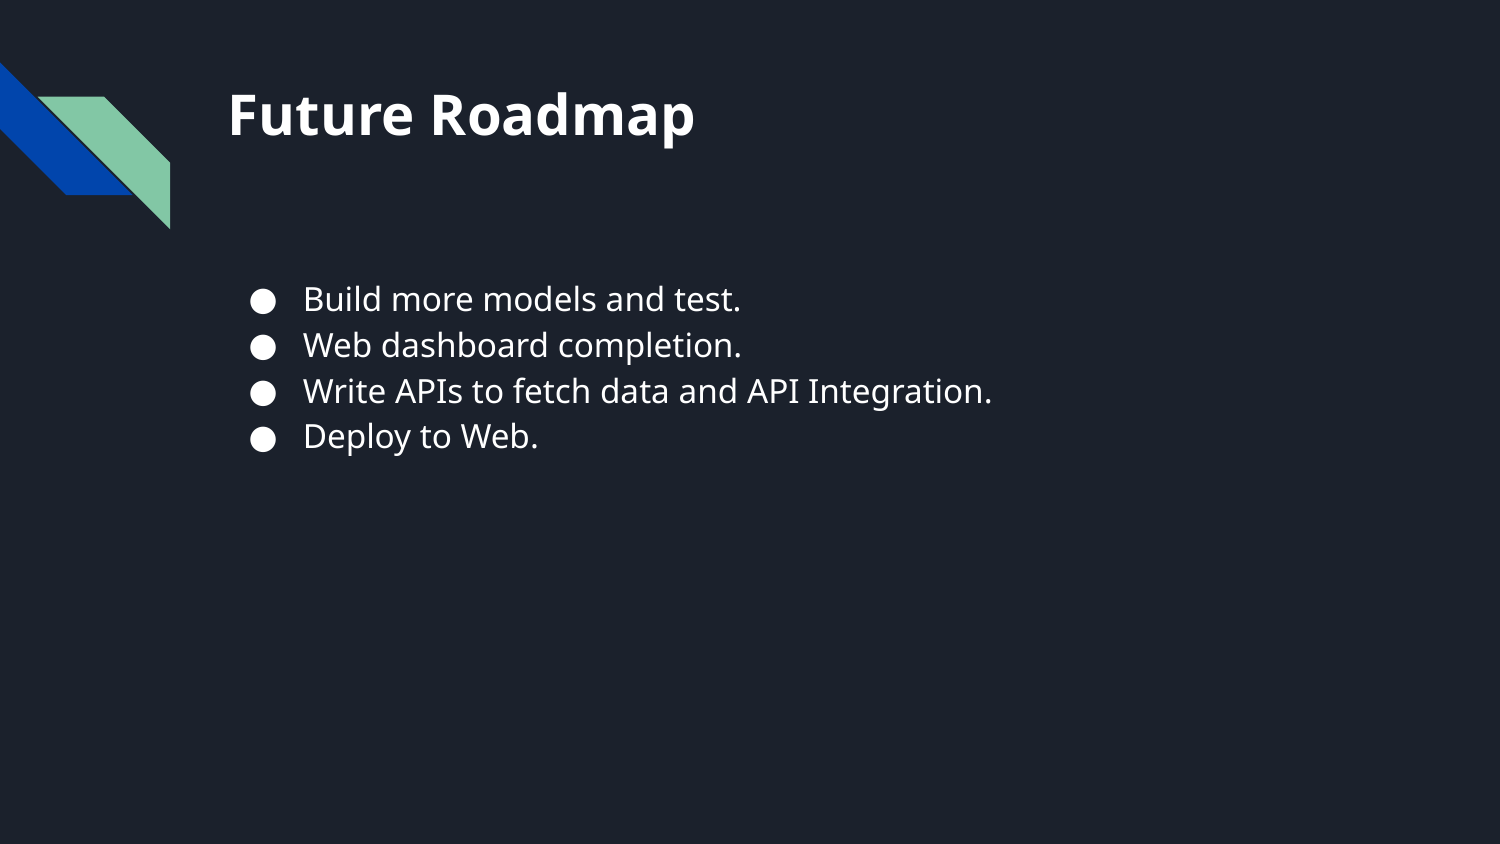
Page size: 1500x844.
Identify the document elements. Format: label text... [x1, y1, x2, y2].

title Future Roadmap [212, 64, 1368, 215]
list Build more models and test. Web dashboard completion. Write APIs to fetch data and API Integration. Deploy to Web. [212, 257, 1368, 735]
